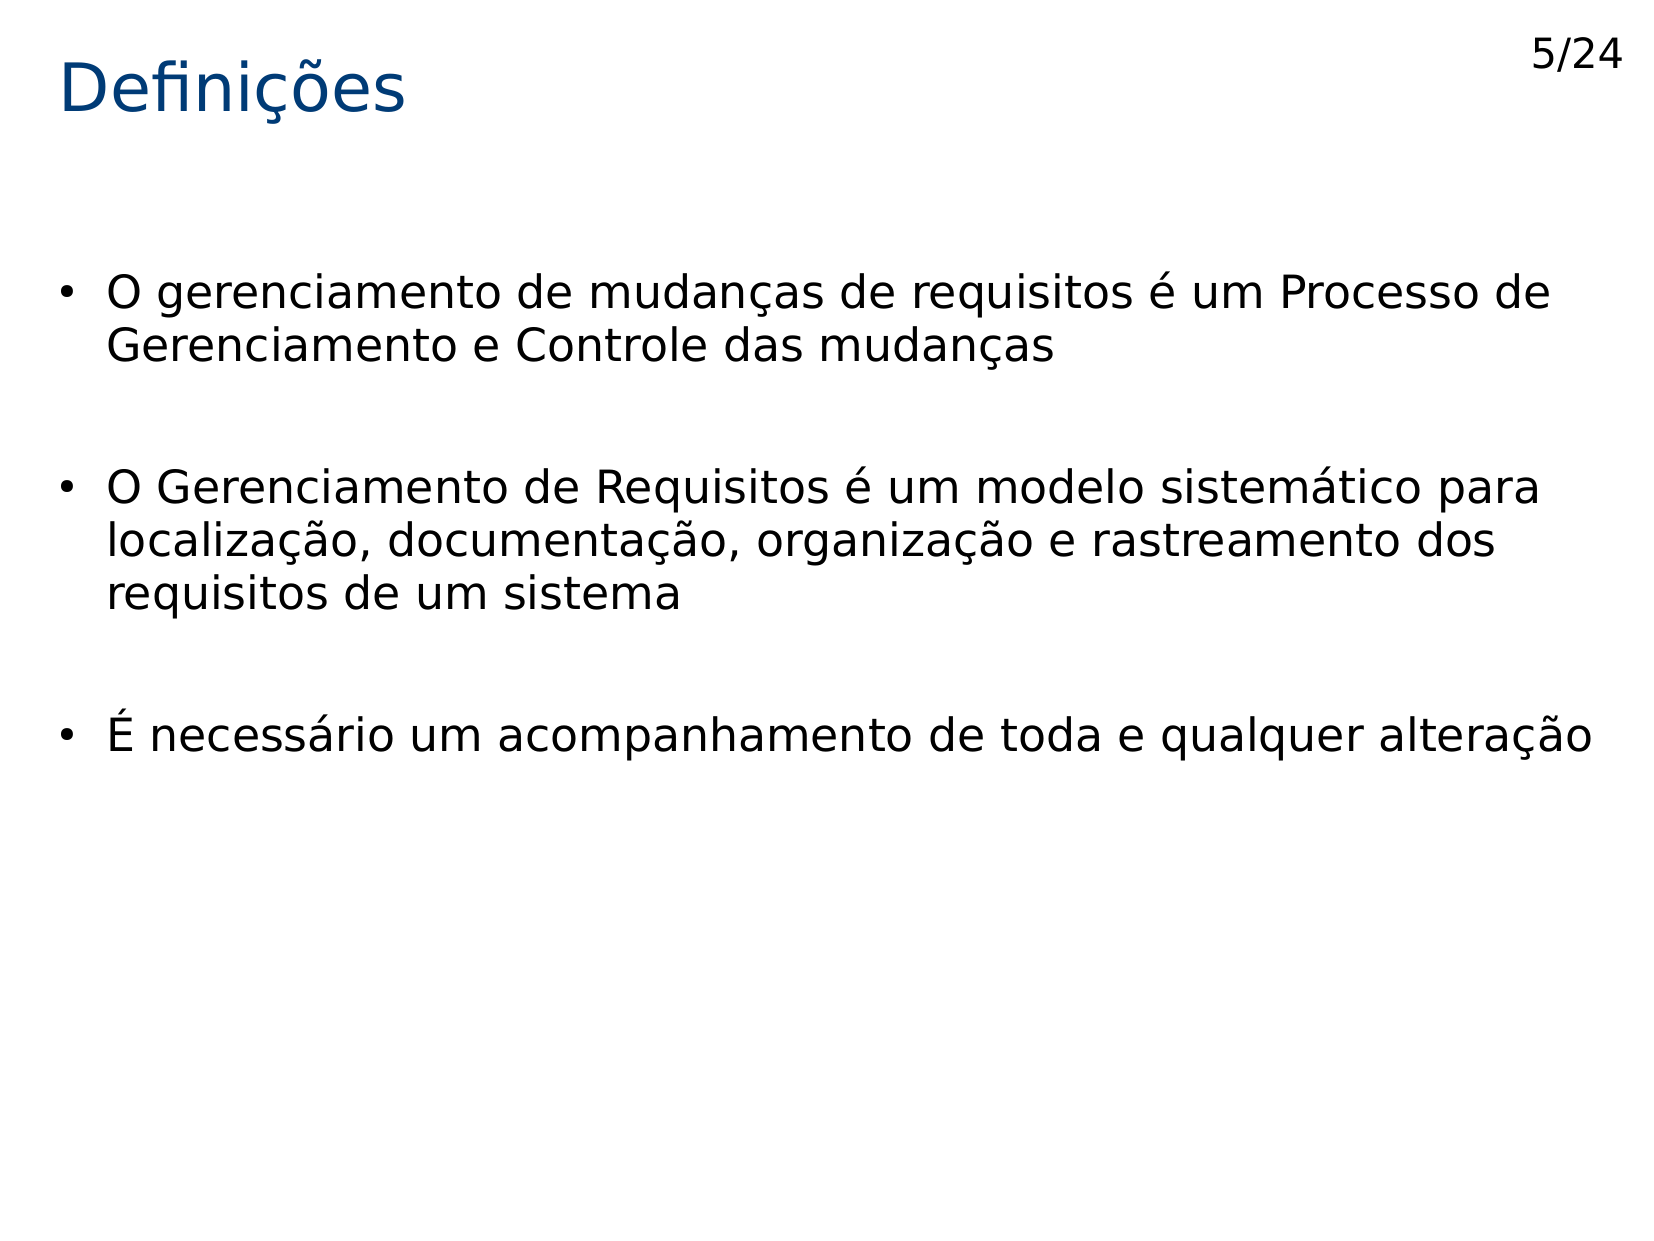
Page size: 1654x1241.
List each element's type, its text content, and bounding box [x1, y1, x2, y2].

title Definições [59, 29, 1506, 148]
list O gerenciamento de mudanças de requisitos é um Processo de Gerenciamento e Controle das mudanças O Gerenciamento de Requisitos é um modelo sistemático para localização, documentação, organização e rastreamento dos requisitos de um sistema É necessário um acompanhamento de toda e qualquer alteração [59, 265, 1625, 1211]
